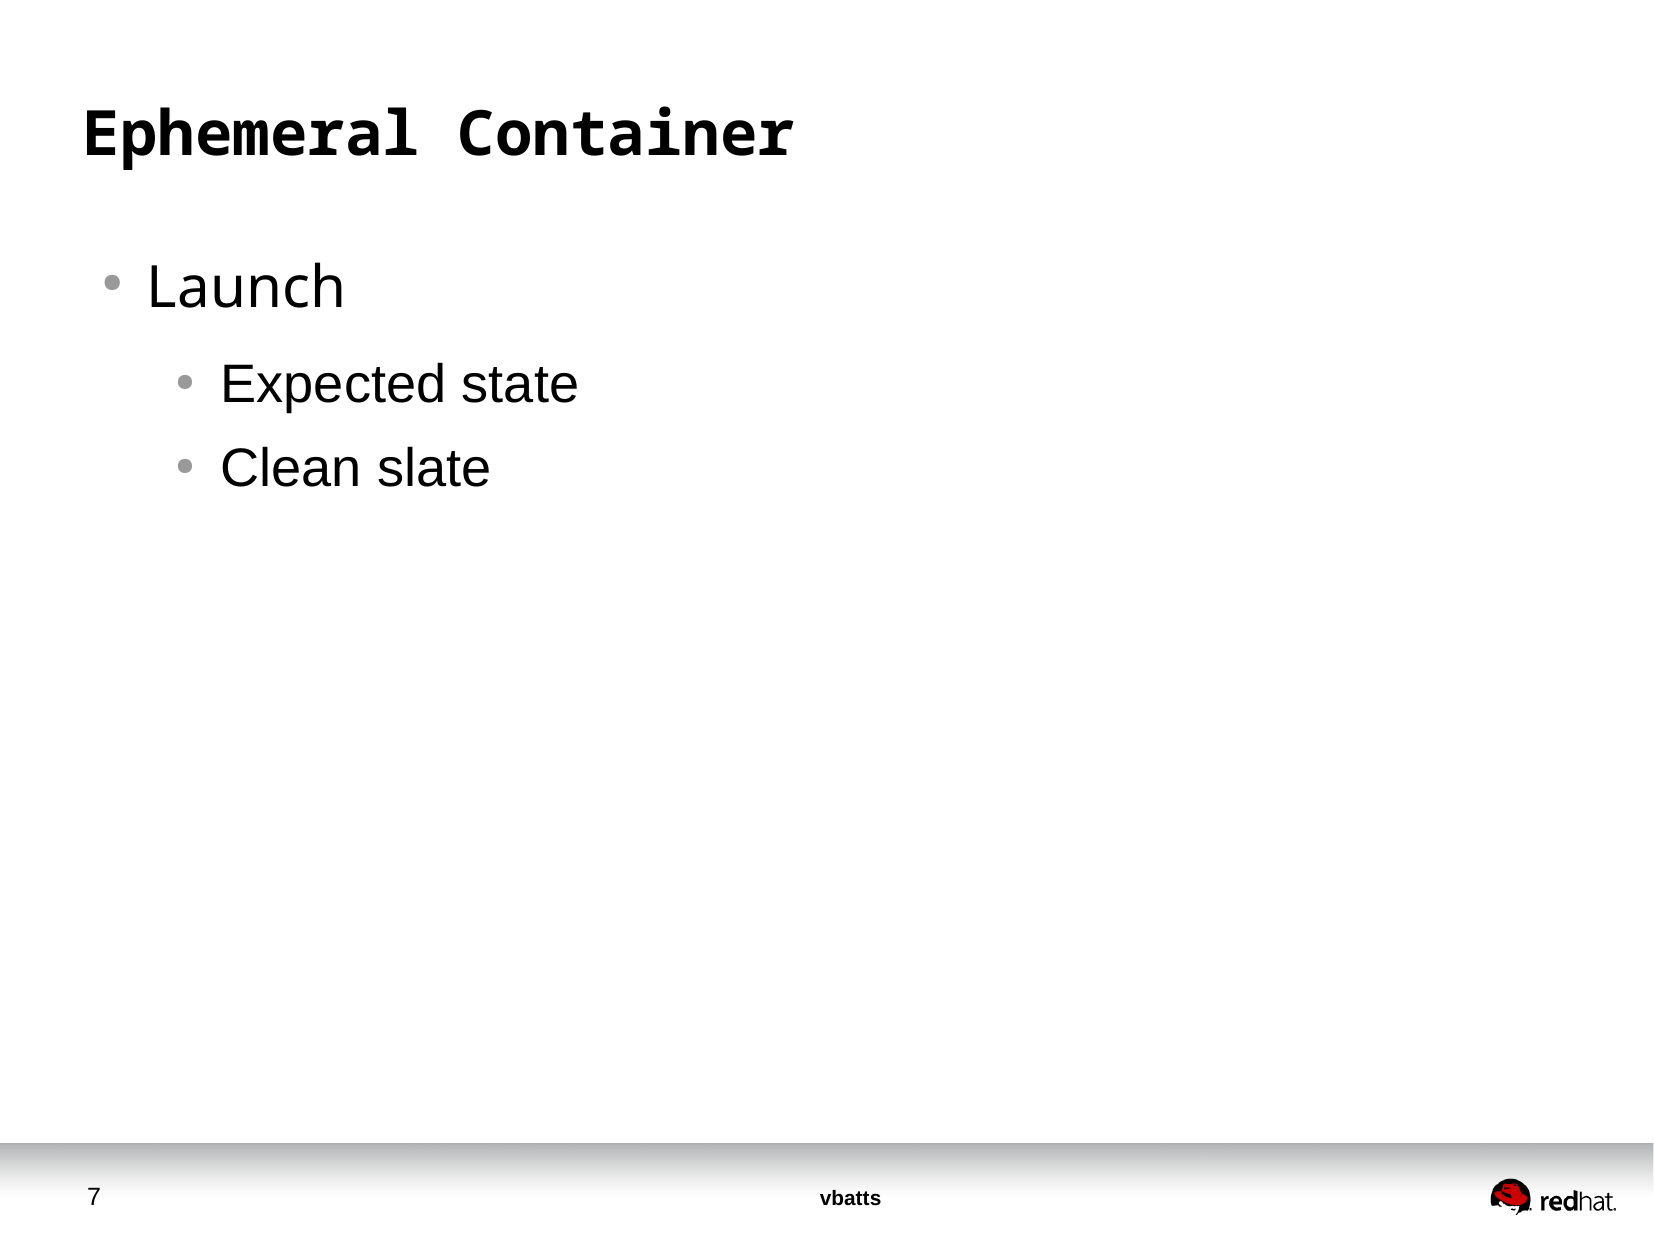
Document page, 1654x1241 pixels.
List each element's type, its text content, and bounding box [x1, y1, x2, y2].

list Launch Expected state Clean slate [86, 244, 1576, 1039]
picture [0, 1143, 1654, 1241]
title Ephemeral Container [82, 37, 1571, 226]
